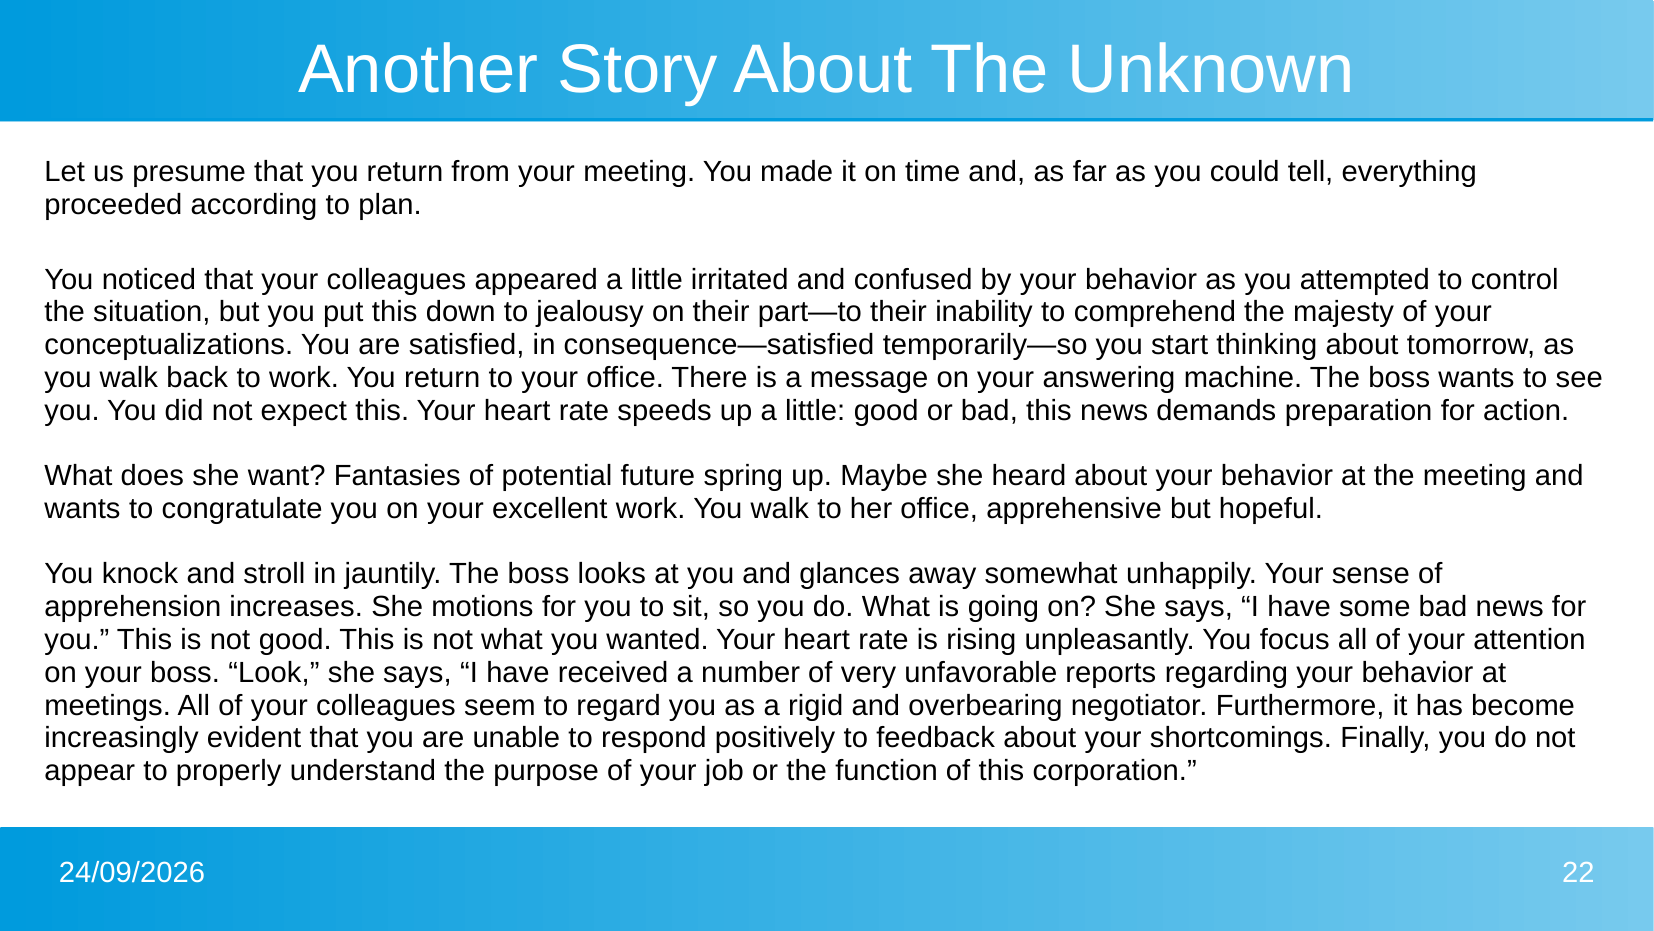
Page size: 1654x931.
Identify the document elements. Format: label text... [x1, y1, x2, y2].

text_box Let us presume that you return from your meeting. You made it on time and, as far as you could tell, everything proceeded according to plan. You noticed that your colleagues appeared a little irritated and confused by your behavior as you attempted to control the situation, but you put this down to jealousy on their part—to their inability to comprehend the majesty of your conceptualizations. You are satisfied, in consequence—satisfied temporarily—so you start thinking about tomorrow, as you walk back to work. You return to your office. There is a message on your answering machine. The boss wants to see you. You did not expect this. Your heart rate speeds up a little: good or bad, this news demands preparation for action. What does she want? Fantasies of potential future spring up. Maybe she heard about your behavior at the meeting and wants to congratulate you on your excellent work. You walk to her office, apprehensive but hopeful. You knock and stroll in jauntily. The boss looks at you and glances away somewhat unhappily. Your sense of apprehension increases. She motions for you to sit, so you do. What is going on? She says, “I have some bad news for you.” This is not good. This is not what you wanted. Your heart rate is rising unpleasantly. You focus all of your attention on your boss. “Look,” she says, “I have received a number of very unfavorable reports regarding your behavior at meetings. All of your colleagues seem to regard you as a rigid and overbearing negotiator. Furthermore, it has become increasingly evident that you are unable to respond positively to feedback about your shortcomings. Finally, you do not appear to properly understand the purpose of your job or the function of this corporation.” [29, 147, 1625, 791]
title Another Story About The Unknown [59, 29, 1595, 108]
